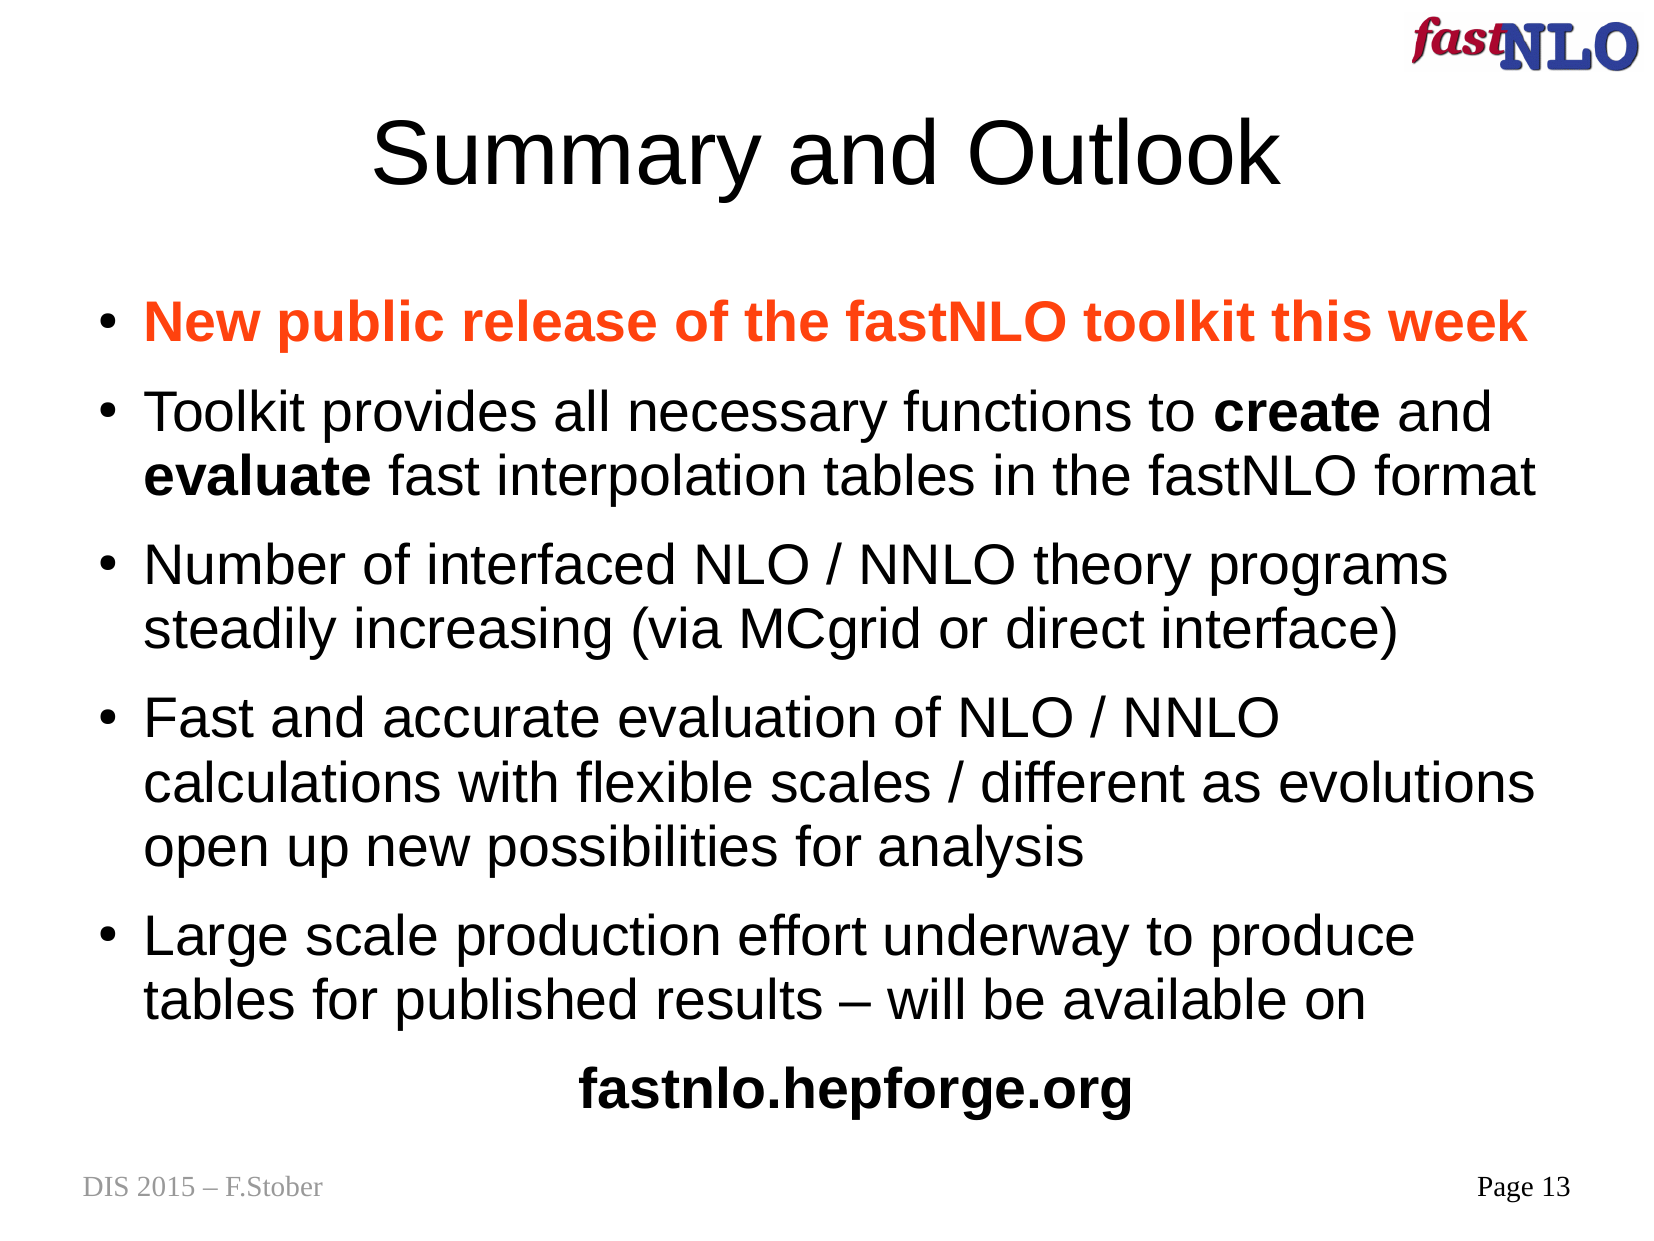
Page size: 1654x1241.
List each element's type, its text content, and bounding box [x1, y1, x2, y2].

list New public release of the fastNLO toolkit this week Toolkit provides all necessary functions to create and evaluate fast interpolation tables in the fastNLO format Number of interfaced NLO / NNLO theory programs steadily increasing (via MCgrid or direct interface) Fast and accurate evaluation of NLO / NNLO calculations with flexible scales / different as evolutions open up new possibilities for analysis Large scale production effort underway to produce tables for published results – will be available on fastnlo.hepforge.org [82, 290, 1571, 1141]
title Summary and Outlook [82, 49, 1571, 257]
picture [1404, 12, 1644, 72]
